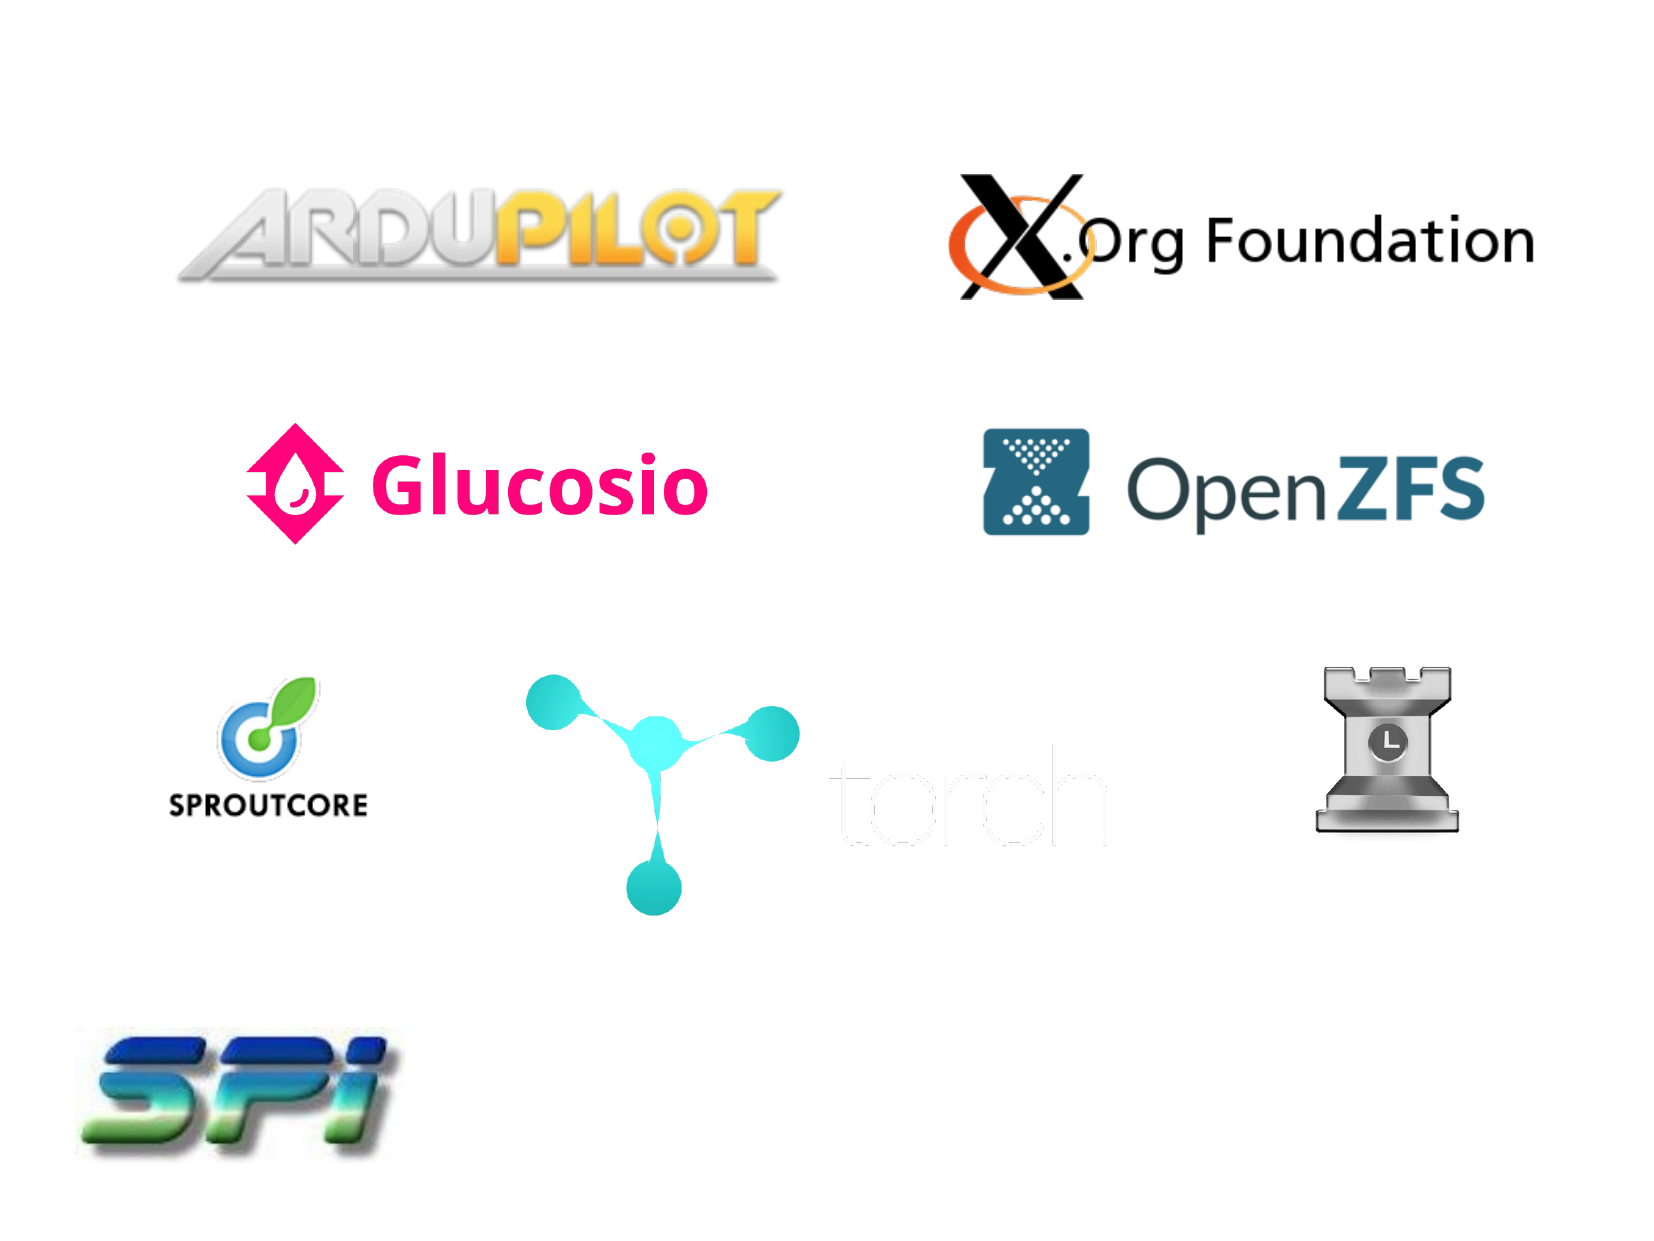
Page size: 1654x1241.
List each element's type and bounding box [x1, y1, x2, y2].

picture [157, 668, 376, 826]
picture [967, 412, 1501, 552]
picture [1278, 640, 1501, 863]
picture [525, 674, 1107, 916]
picture [948, 174, 1538, 301]
picture [174, 187, 788, 288]
picture [75, 1027, 405, 1163]
picture [225, 405, 733, 563]
